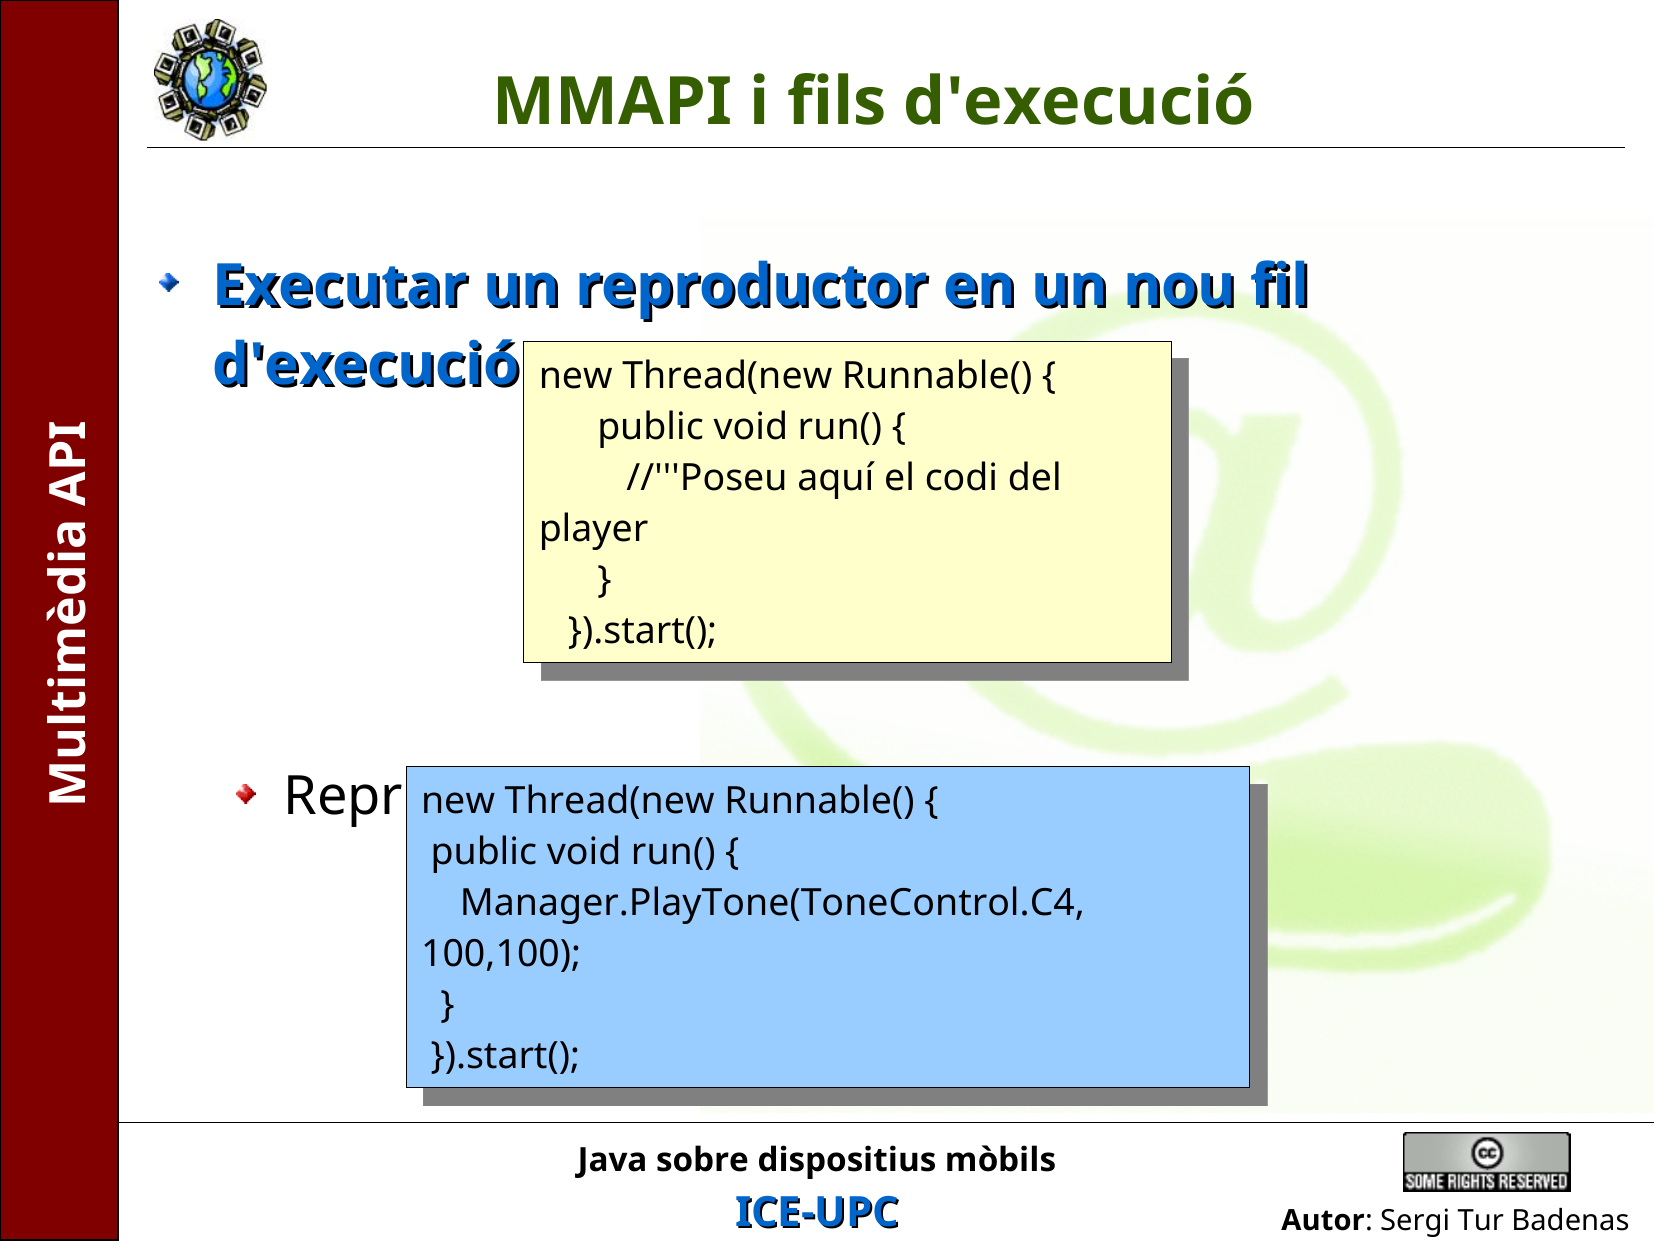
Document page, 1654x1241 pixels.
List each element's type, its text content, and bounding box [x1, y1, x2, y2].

picture [1403, 1132, 1571, 1192]
list Executar un reproductor en un nou fil d'execució Reproduir un to [141, 242, 1630, 1078]
picture [700, 217, 1654, 1113]
title MMAPI i fils d'execució [129, 56, 1619, 141]
picture [154, 19, 268, 56]
text_box new Thread(new Runnable() { public void run() { //'''Poseu aquí el codi del player } }).start(); [523, 341, 1172, 582]
text_box new Thread(new Runnable() { public void run() { Manager.PlayTone(ToneControl.C4, 100,100); } }).start(); [406, 766, 1250, 1007]
